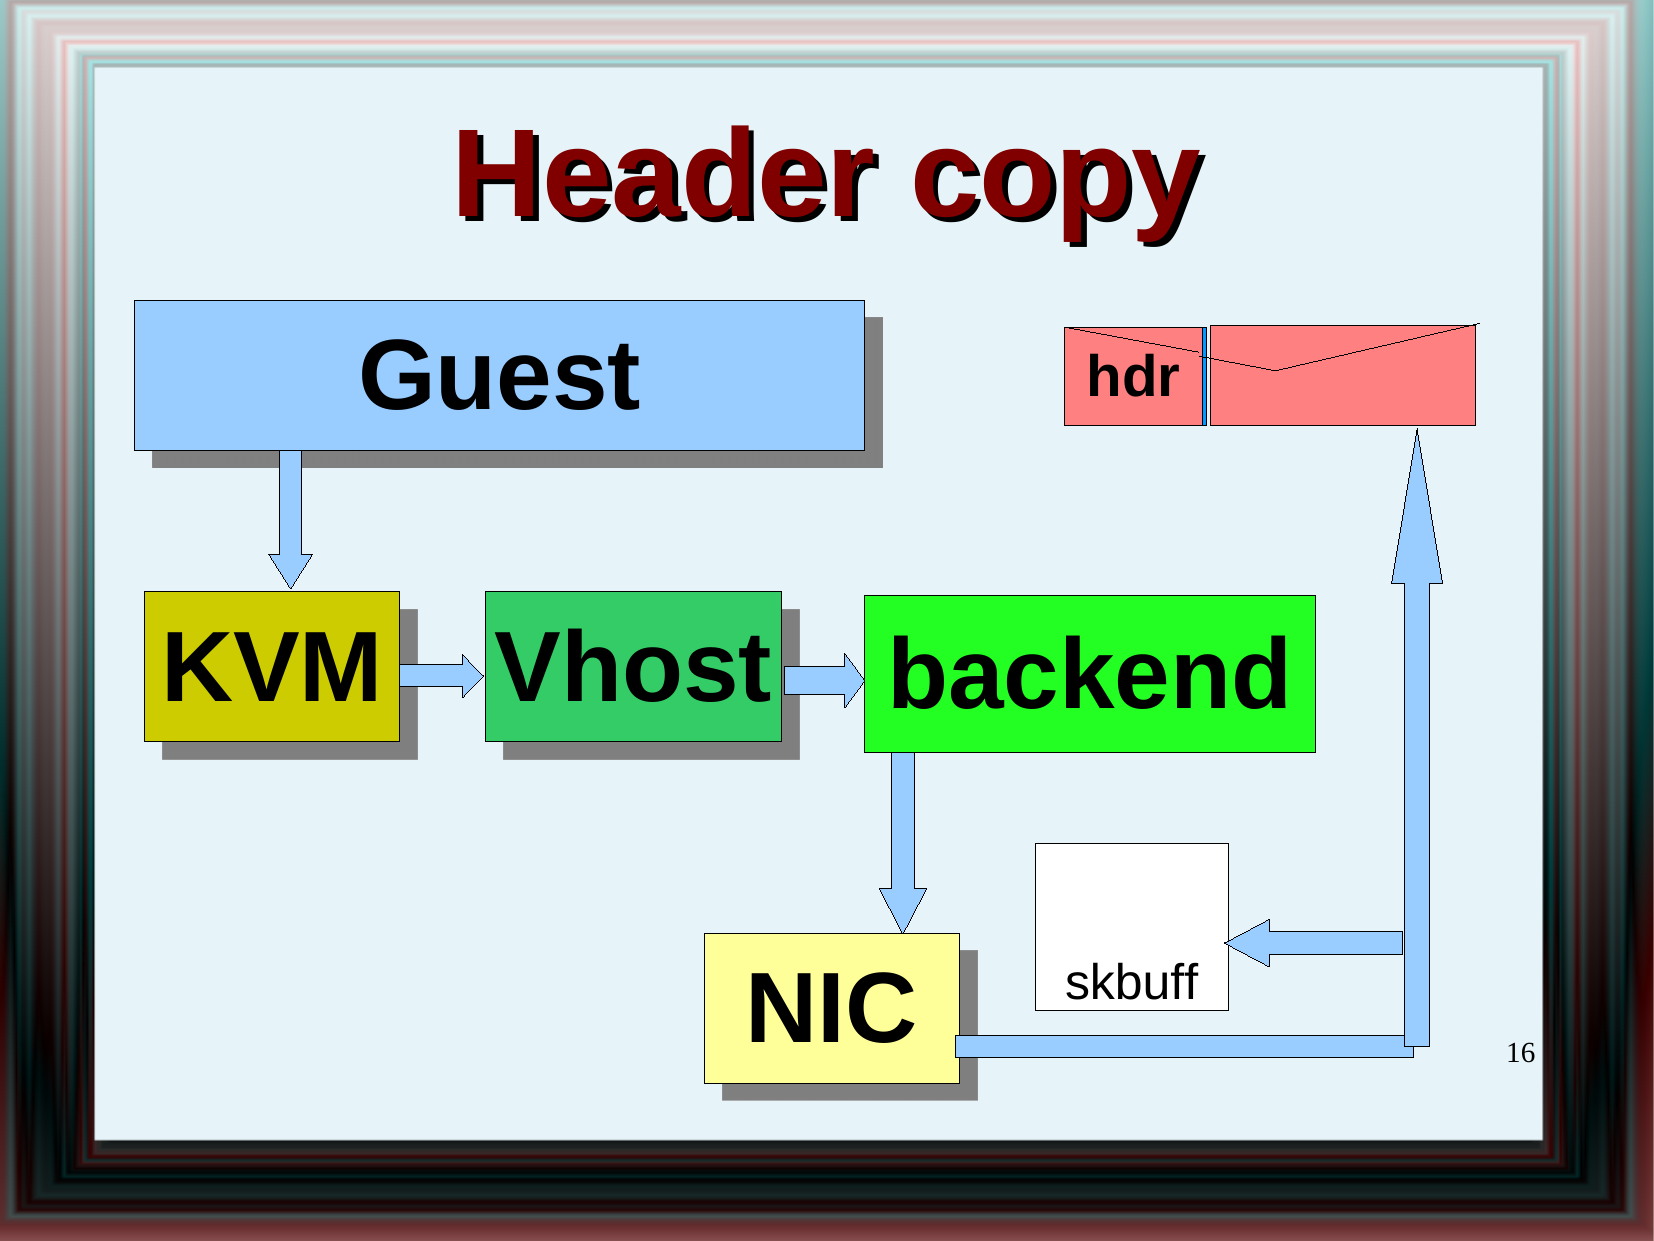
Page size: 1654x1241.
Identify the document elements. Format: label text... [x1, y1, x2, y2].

text_box NIC [704, 933, 960, 1084]
text_box hdr [1064, 327, 1203, 426]
picture [0, 0, 1654, 1241]
title Header copy [118, 102, 1536, 243]
text_box KVM [144, 591, 400, 742]
text_box [1210, 325, 1476, 426]
text_box hdr [1203, 327, 1207, 357]
text_box skbuff [1035, 843, 1229, 1011]
text_box [879, 752, 927, 934]
text_box [1224, 919, 1403, 967]
text_box [399, 654, 484, 698]
text_box [268, 450, 313, 589]
text_box Guest [134, 300, 865, 451]
text_box backend [864, 595, 1316, 753]
text_box [784, 653, 865, 708]
text_box Vhost [485, 591, 782, 742]
text_box [955, 428, 1443, 1058]
text_box hdr [1203, 358, 1207, 426]
